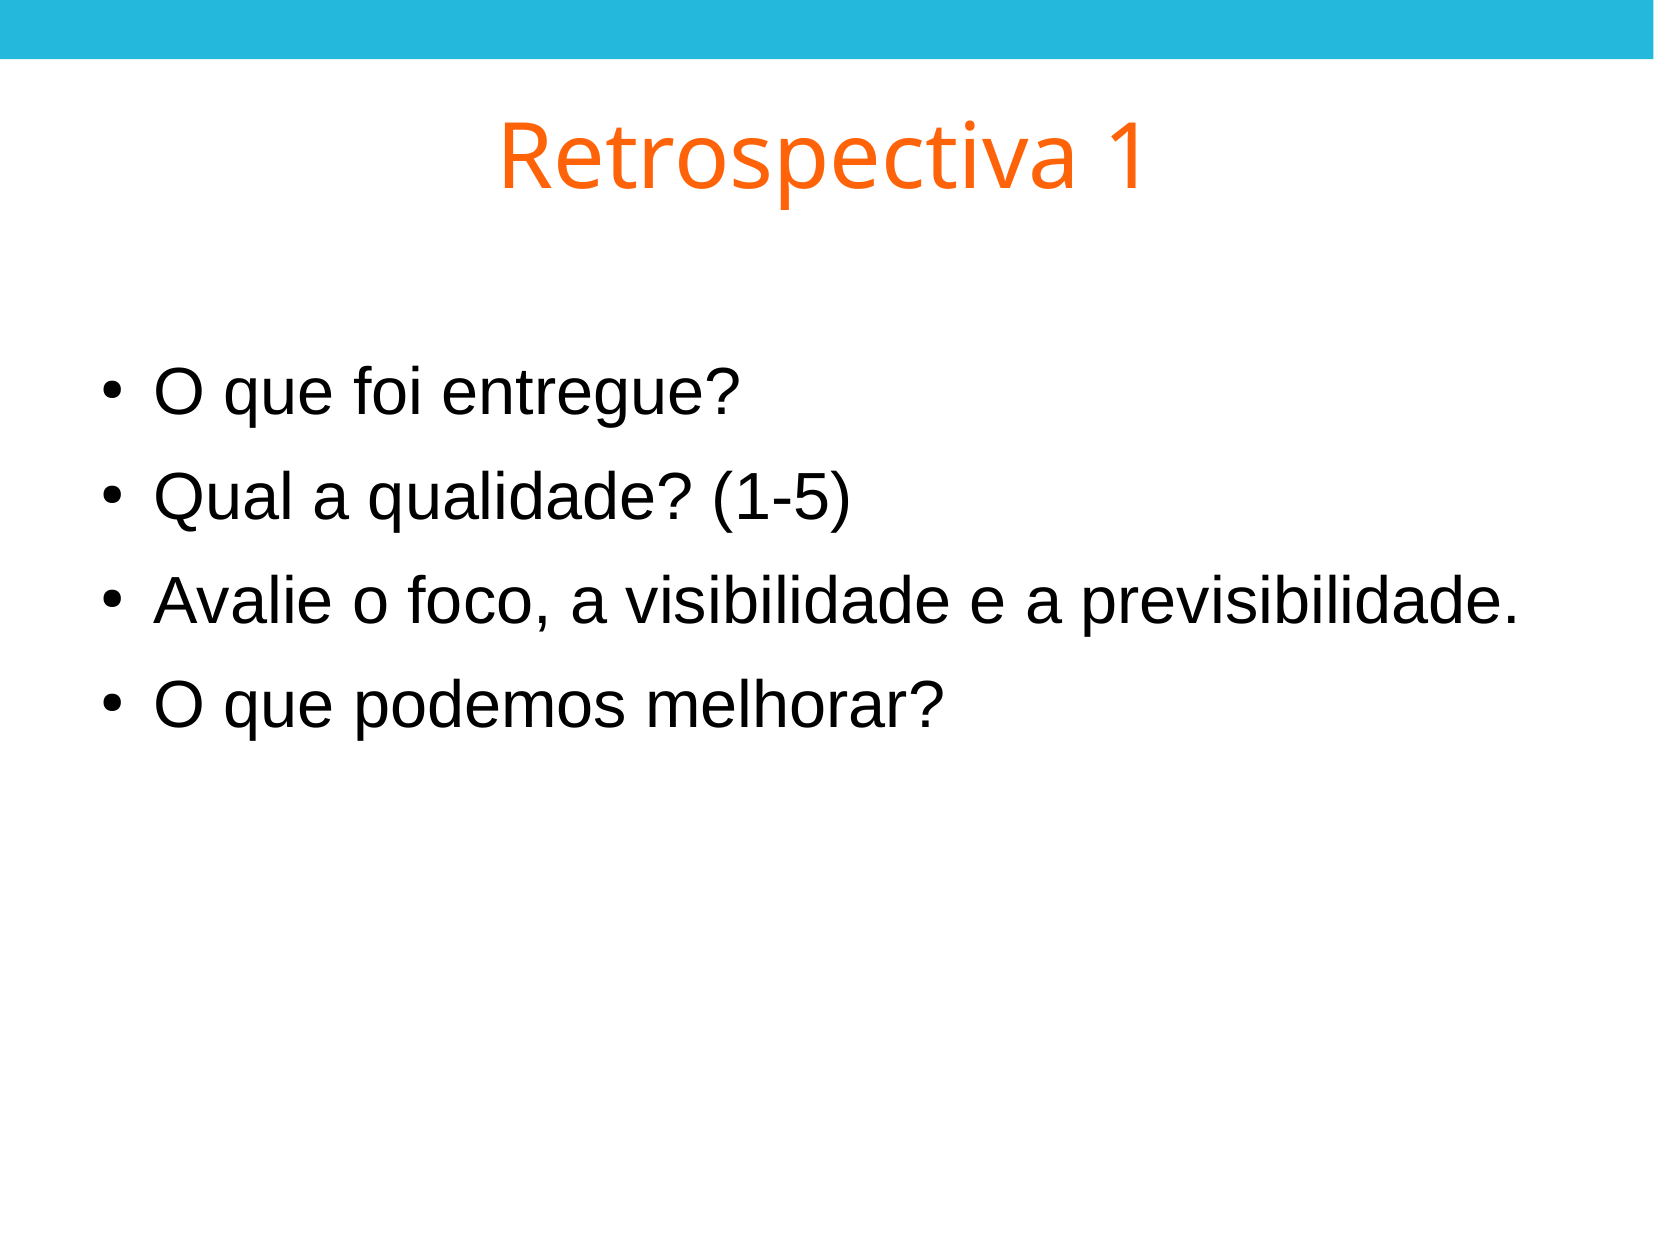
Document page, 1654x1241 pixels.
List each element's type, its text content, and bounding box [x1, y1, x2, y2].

title Retrospectiva 1 [82, 56, 1571, 250]
list O que foi entregue? Qual a qualidade? (1-5) Avalie o foco, a visibilidade e a previsibilidade. O que podemos melhorar? [82, 354, 1571, 1182]
